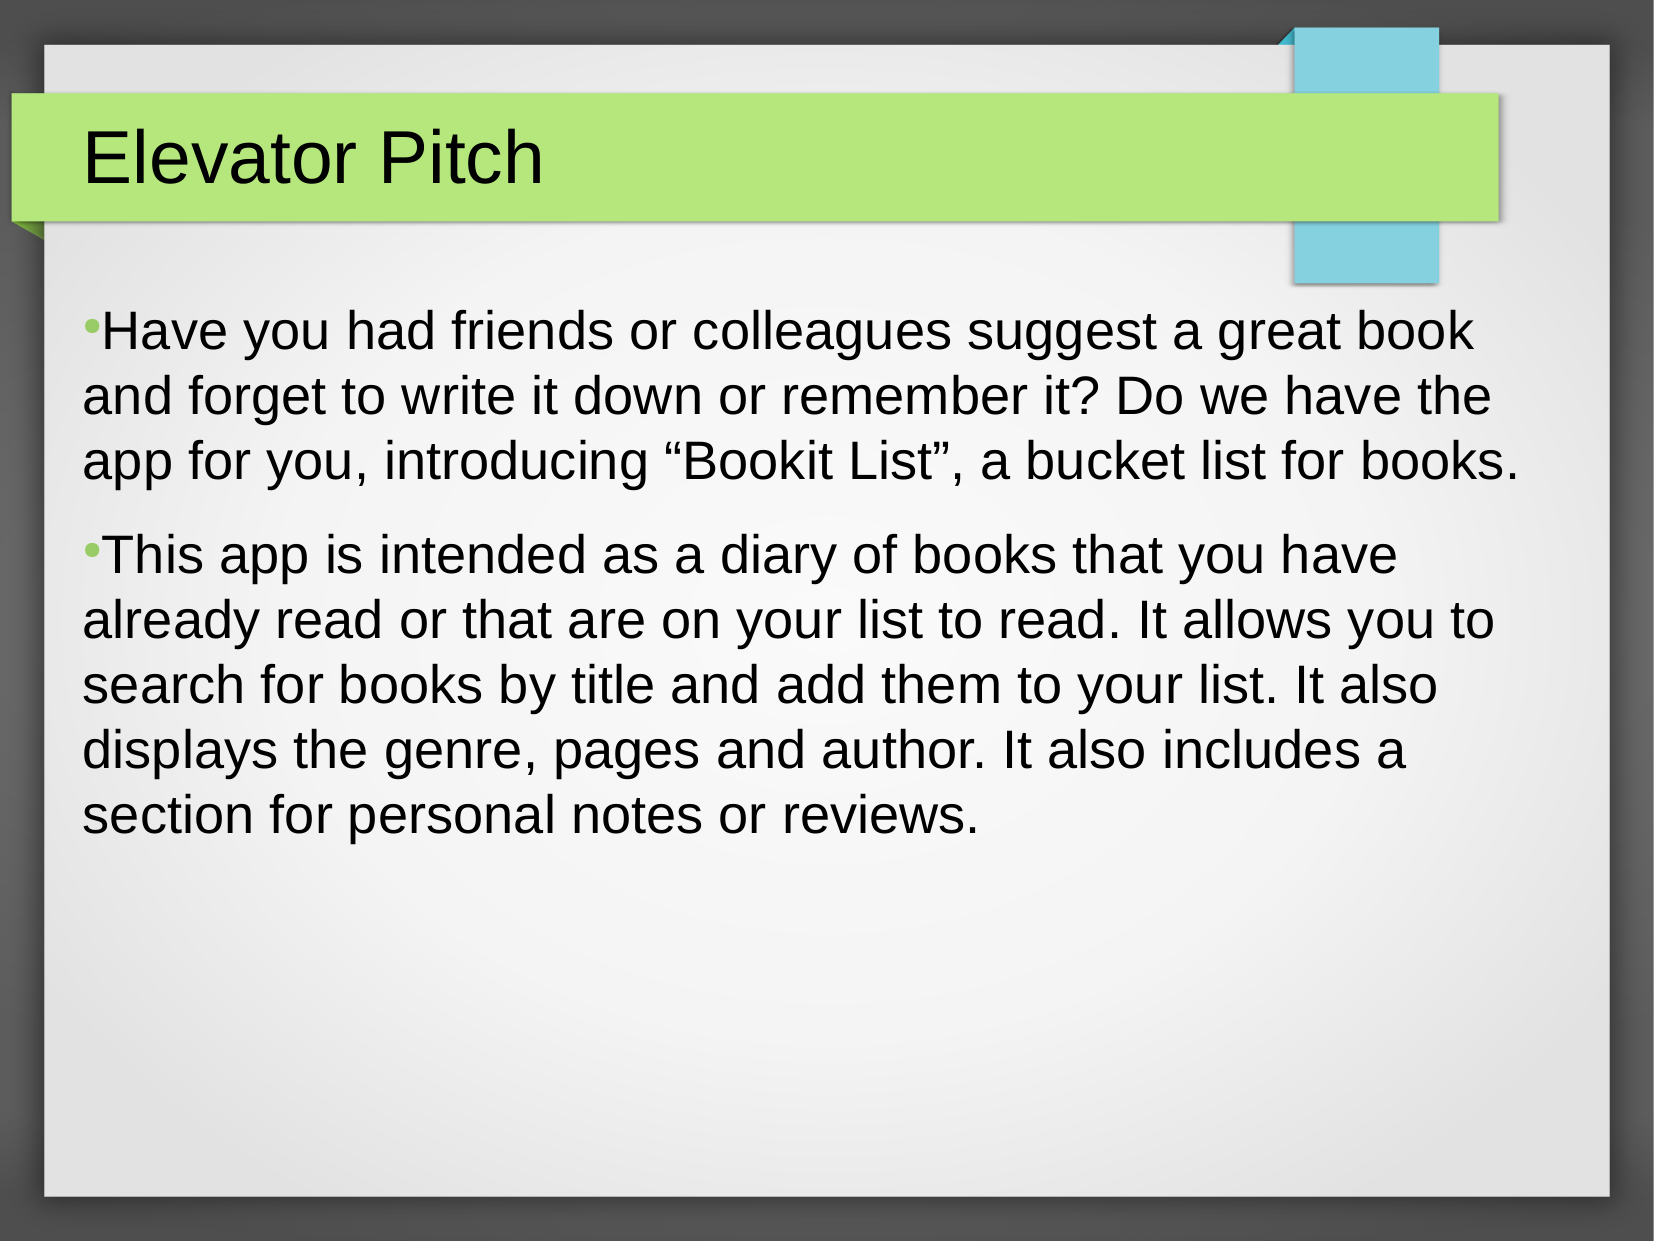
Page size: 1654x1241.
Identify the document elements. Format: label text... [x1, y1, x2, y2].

title Elevator Pitch [82, 94, 1264, 213]
picture [0, 0, 1654, 1241]
list Have you had friends or colleagues suggest a great book and forget to write it down or remember it? Do we have the app for you, introducing “Bookit List”, a bucket list for books. This app is intended as a diary of books that you have already read or that are on your list to read. It allows you to search for books by title and add them to your list. It also displays the genre, pages and author. It also includes a section for personal notes or reviews. [82, 295, 1571, 1015]
